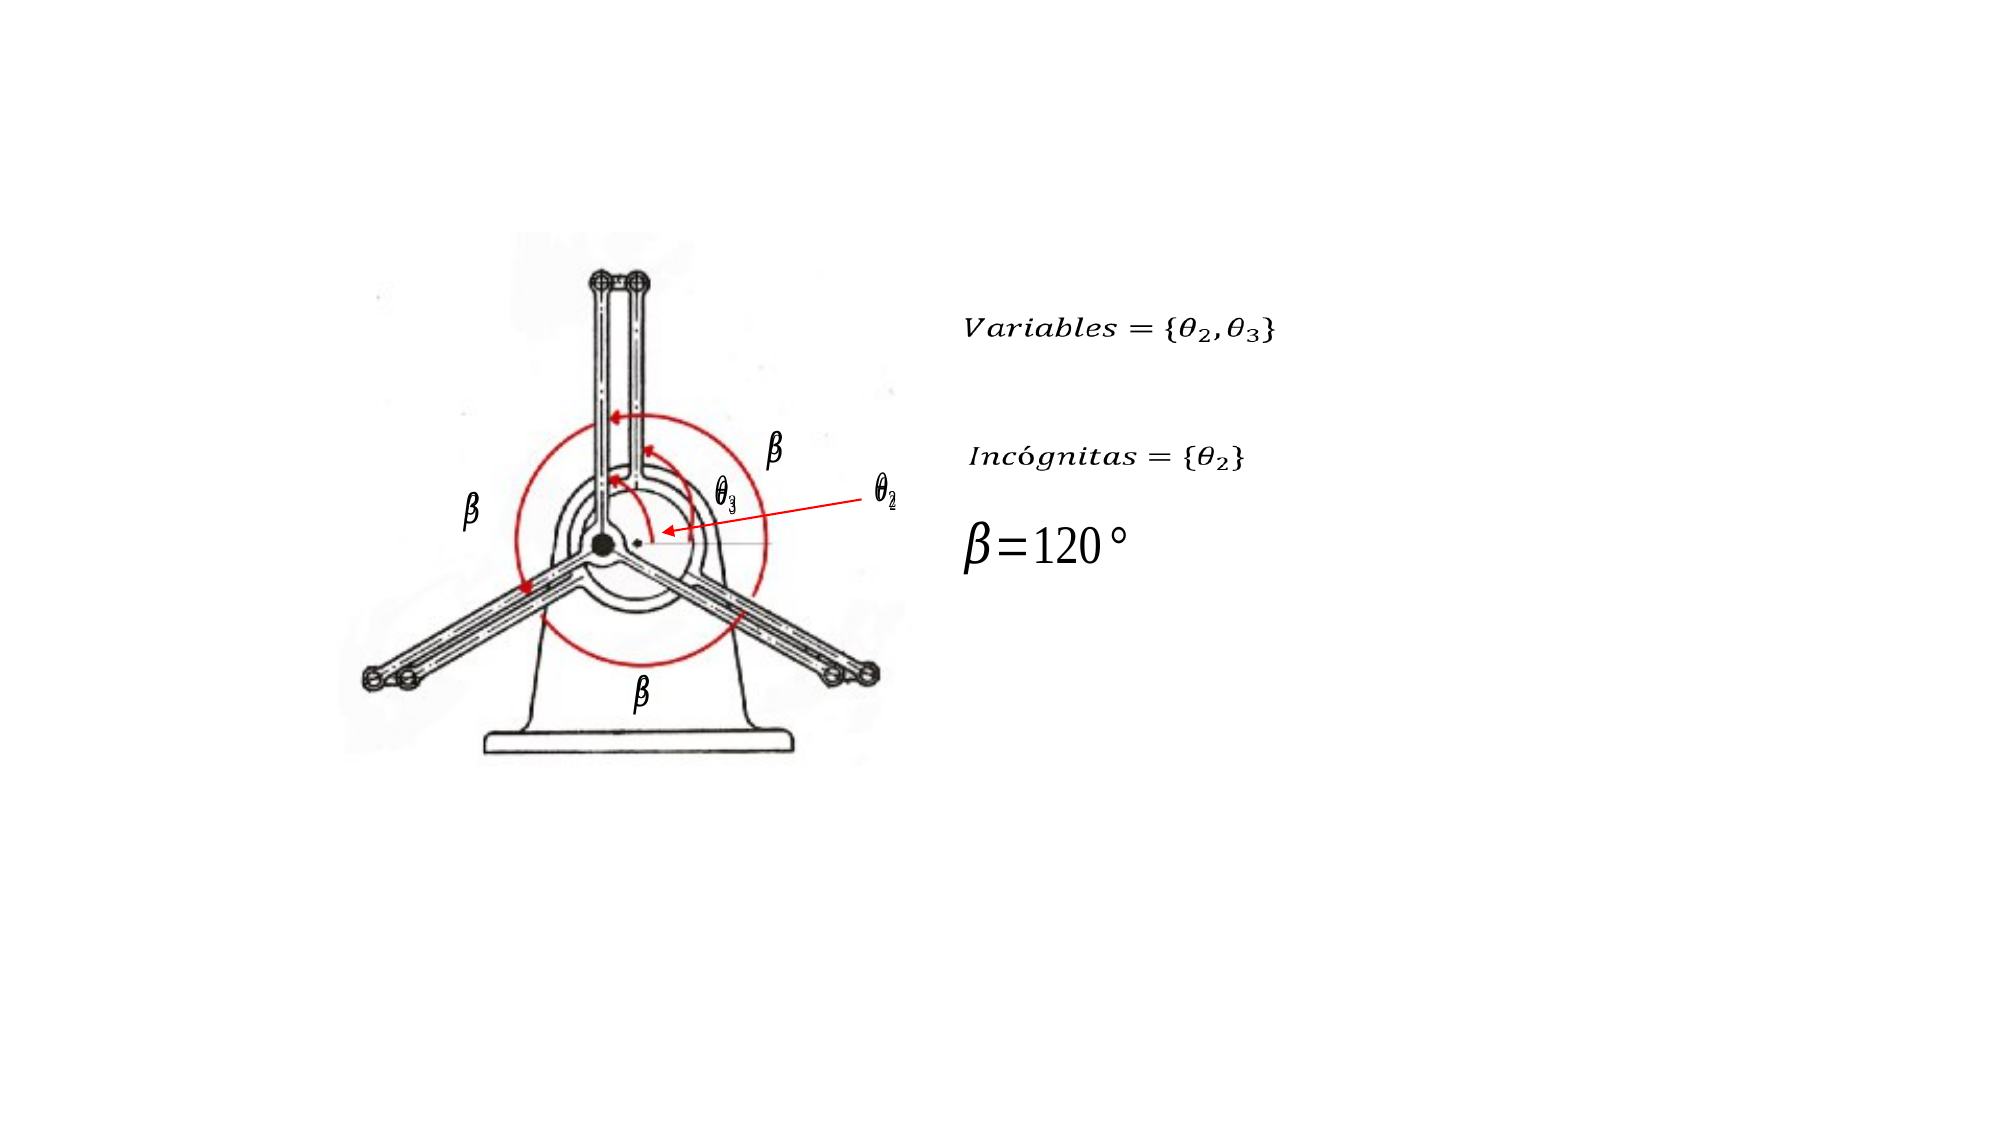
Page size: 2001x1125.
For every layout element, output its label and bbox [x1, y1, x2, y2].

text_box [758, 427, 791, 473]
picture [294, 232, 962, 773]
text_box [454, 487, 488, 533]
text_box [869, 468, 902, 516]
text_box [950, 438, 1261, 484]
text_box [709, 472, 742, 520]
text_box [950, 310, 1293, 356]
chart [950, 515, 1141, 577]
text_box [625, 671, 658, 717]
